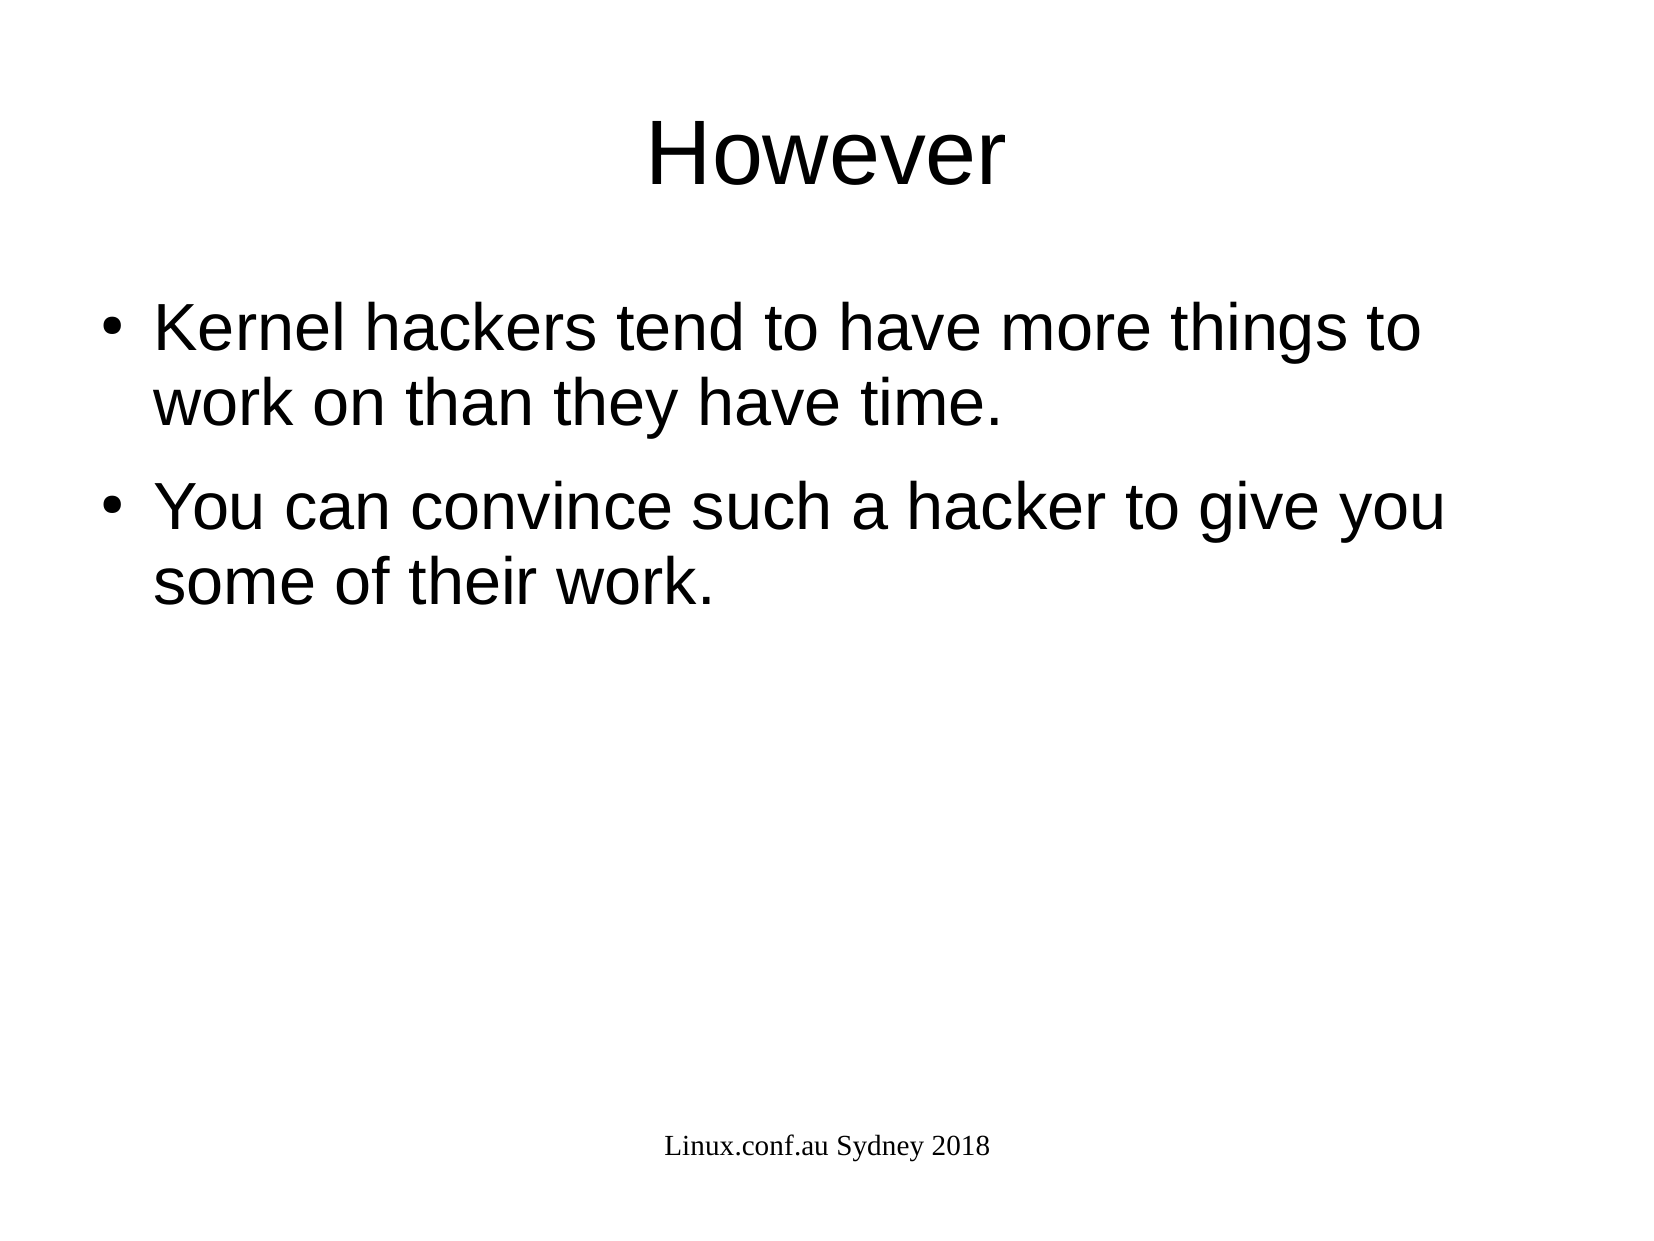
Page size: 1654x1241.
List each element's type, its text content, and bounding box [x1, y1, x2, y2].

title However [82, 49, 1571, 257]
list Kernel hackers tend to have more things to work on than they have time. You can convince such a hacker to give you some of their work. [82, 290, 1571, 1010]
